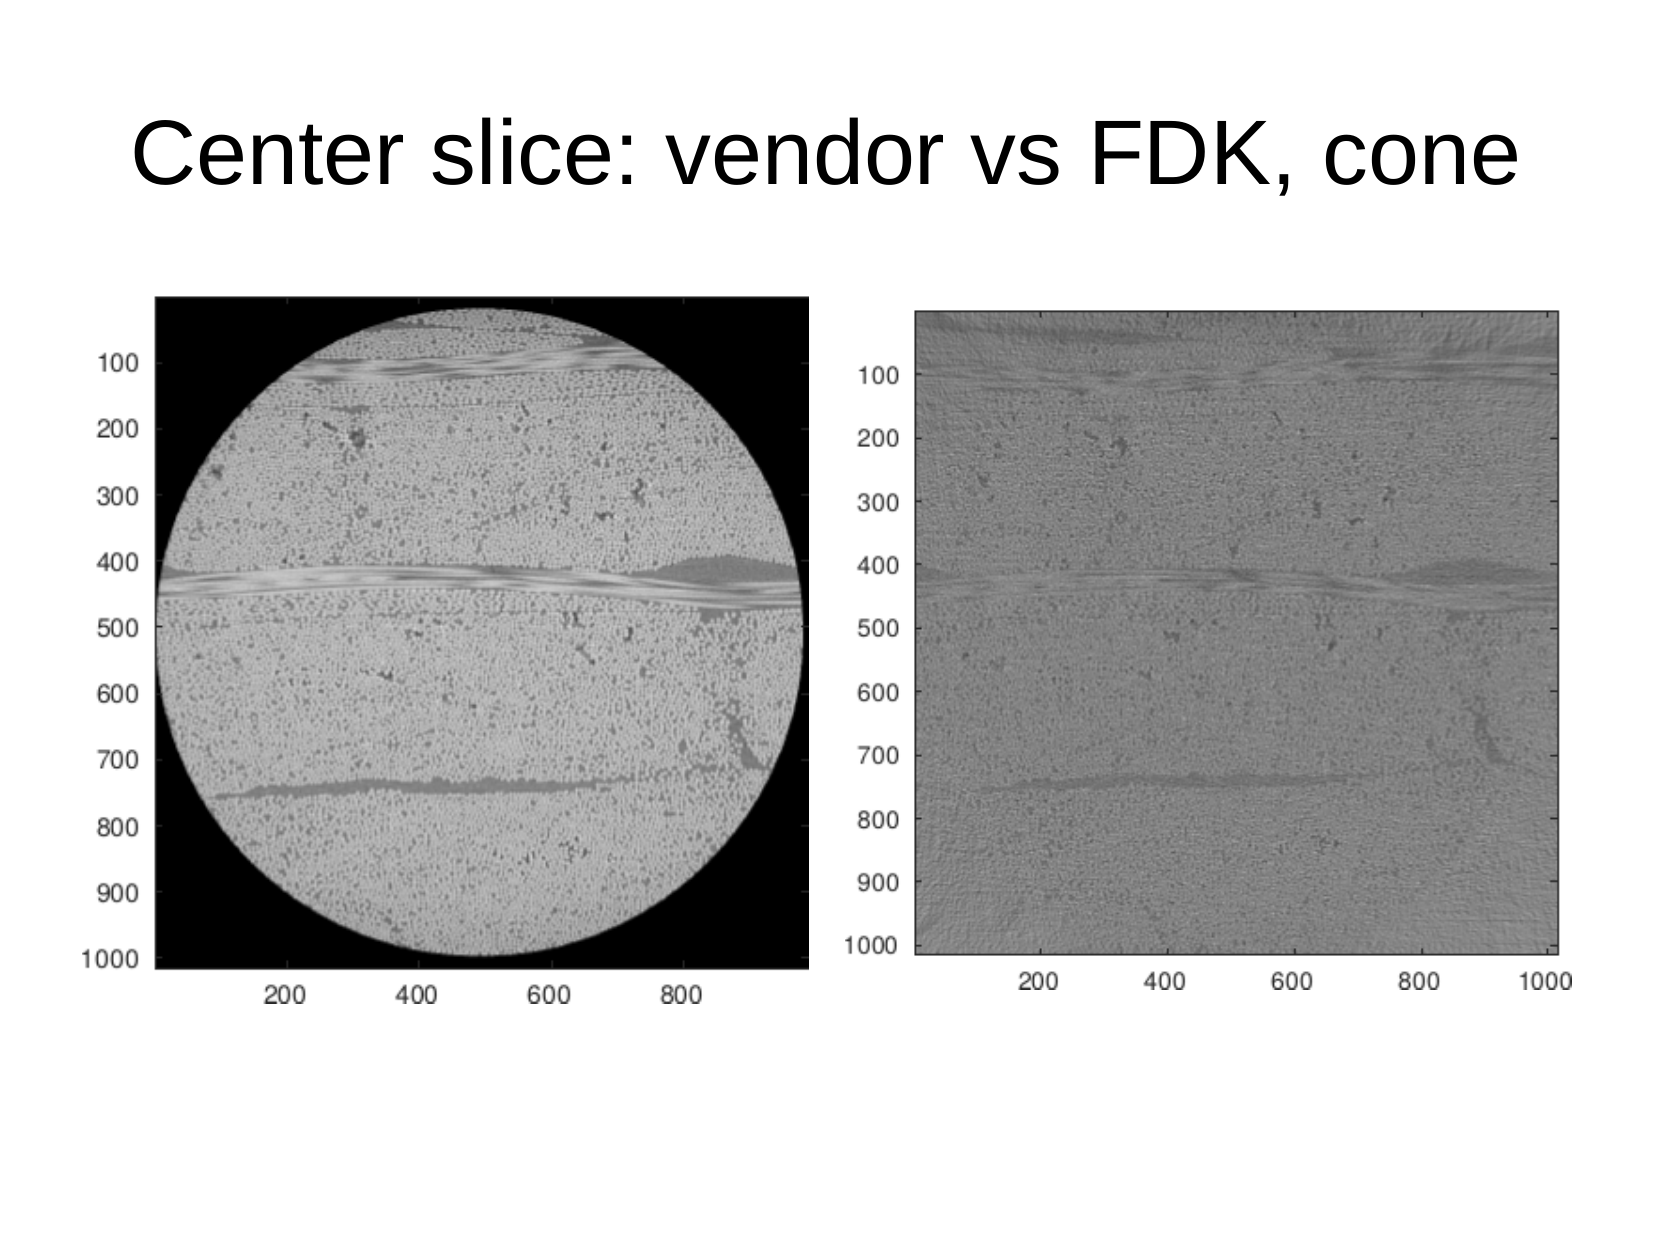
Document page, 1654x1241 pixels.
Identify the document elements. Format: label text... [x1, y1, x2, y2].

title Center slice: vendor vs FDK, cone [82, 49, 1571, 257]
picture [82, 295, 809, 1004]
picture [845, 309, 1572, 990]
